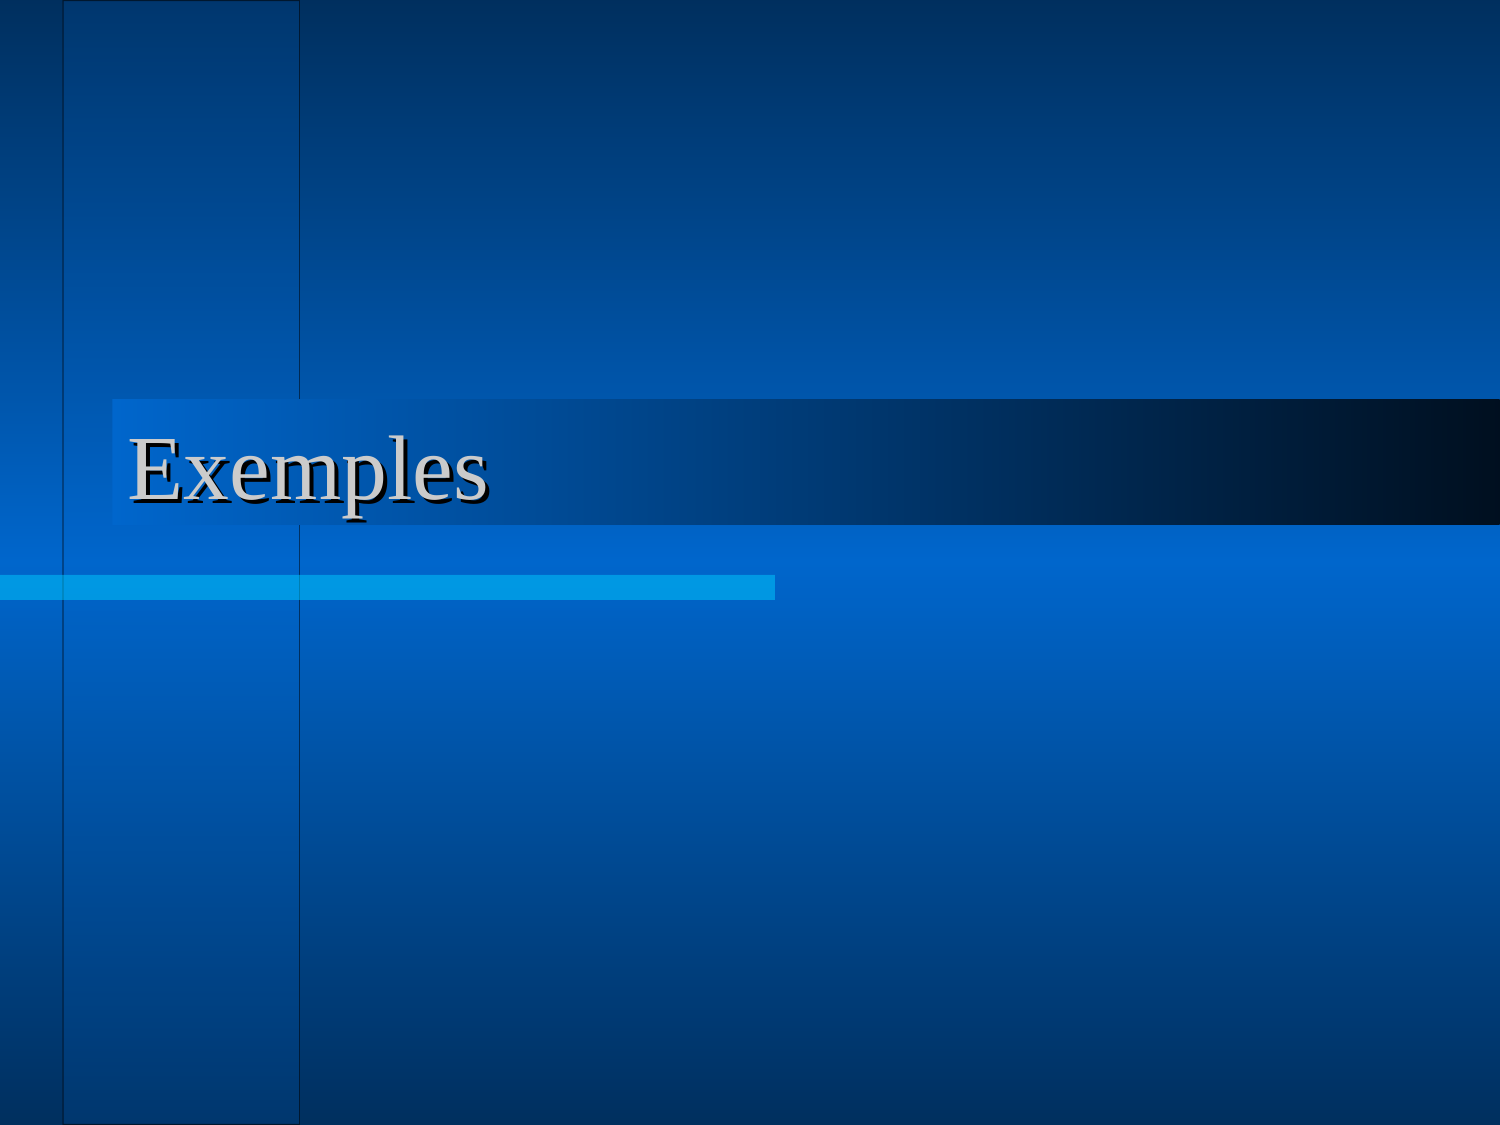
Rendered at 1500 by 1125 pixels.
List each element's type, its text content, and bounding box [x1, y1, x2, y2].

title Exemples [112, 374, 1388, 563]
